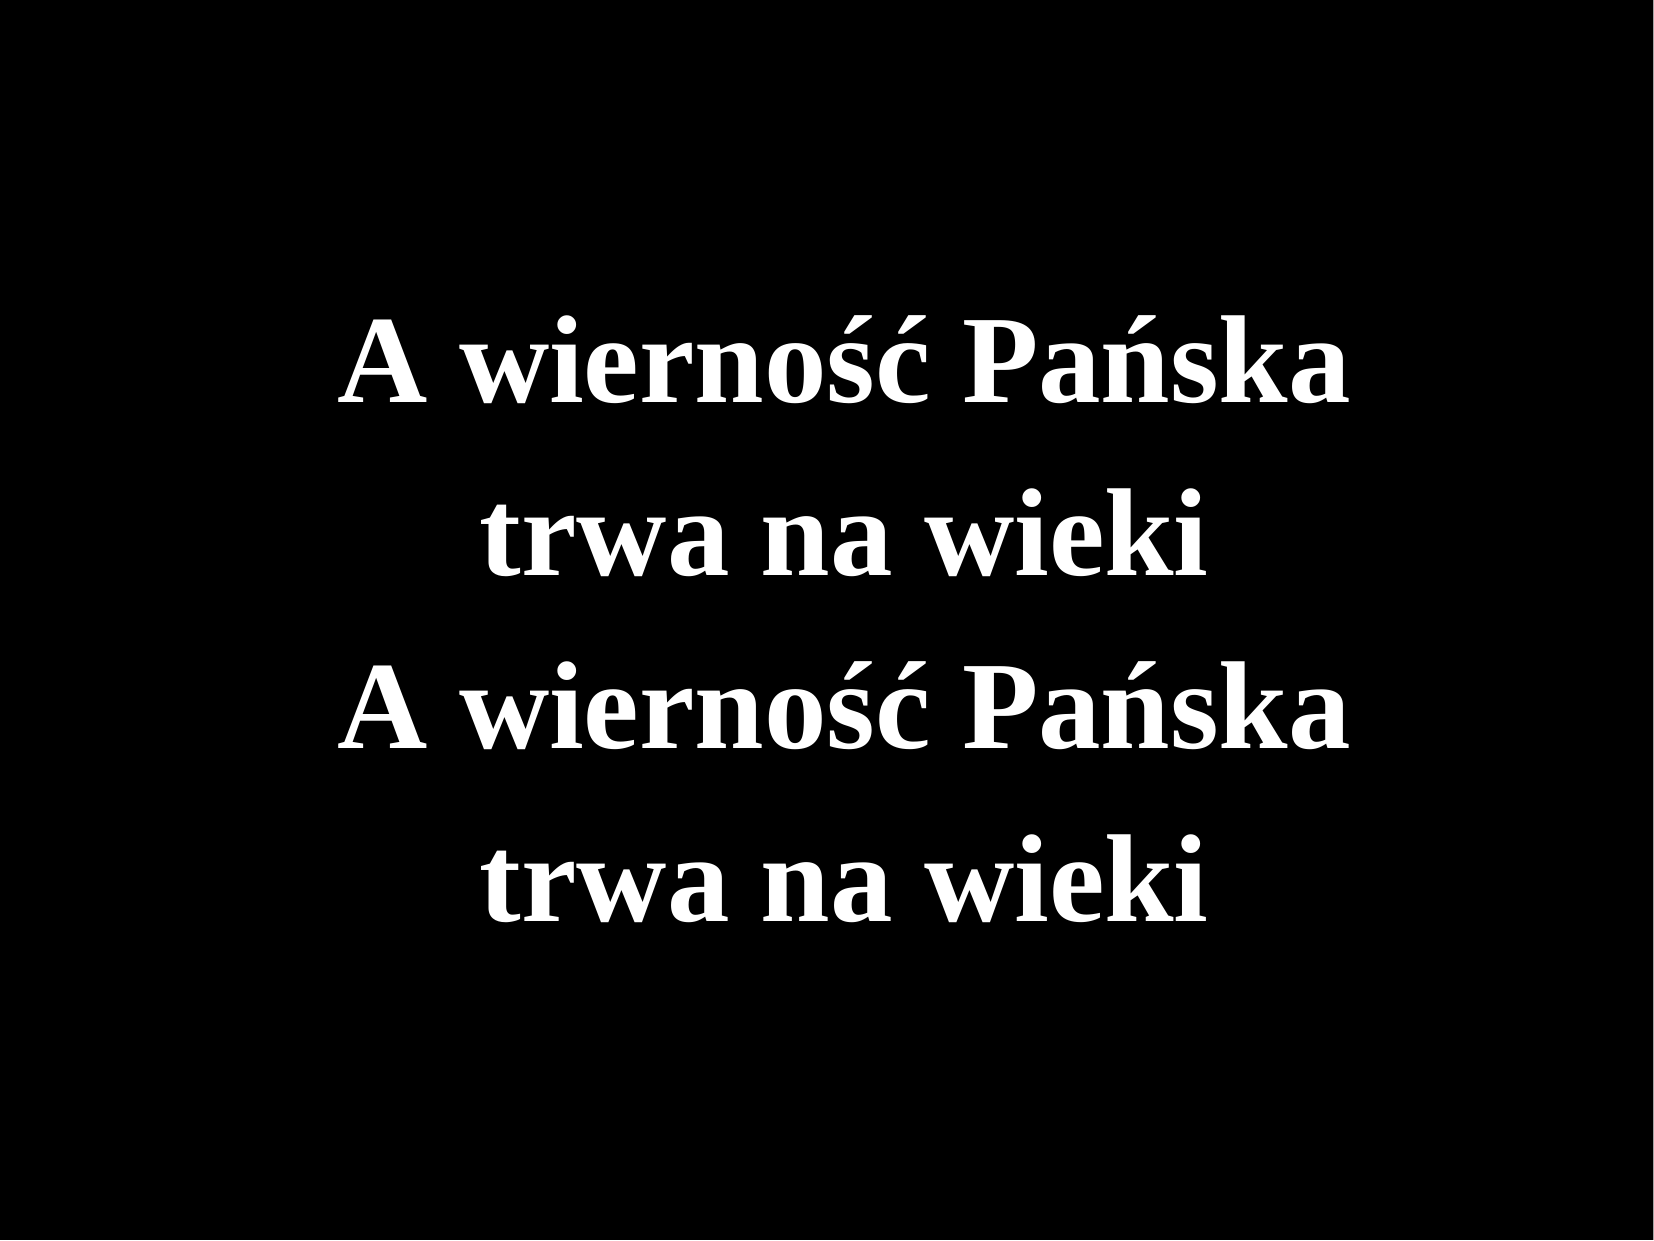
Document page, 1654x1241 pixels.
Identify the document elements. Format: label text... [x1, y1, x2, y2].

subtitle A wierność Pańska ppp trwa na wieki ppp A wierność Pańska ppp trwa na wieki [0, 0, 1654, 1241]
